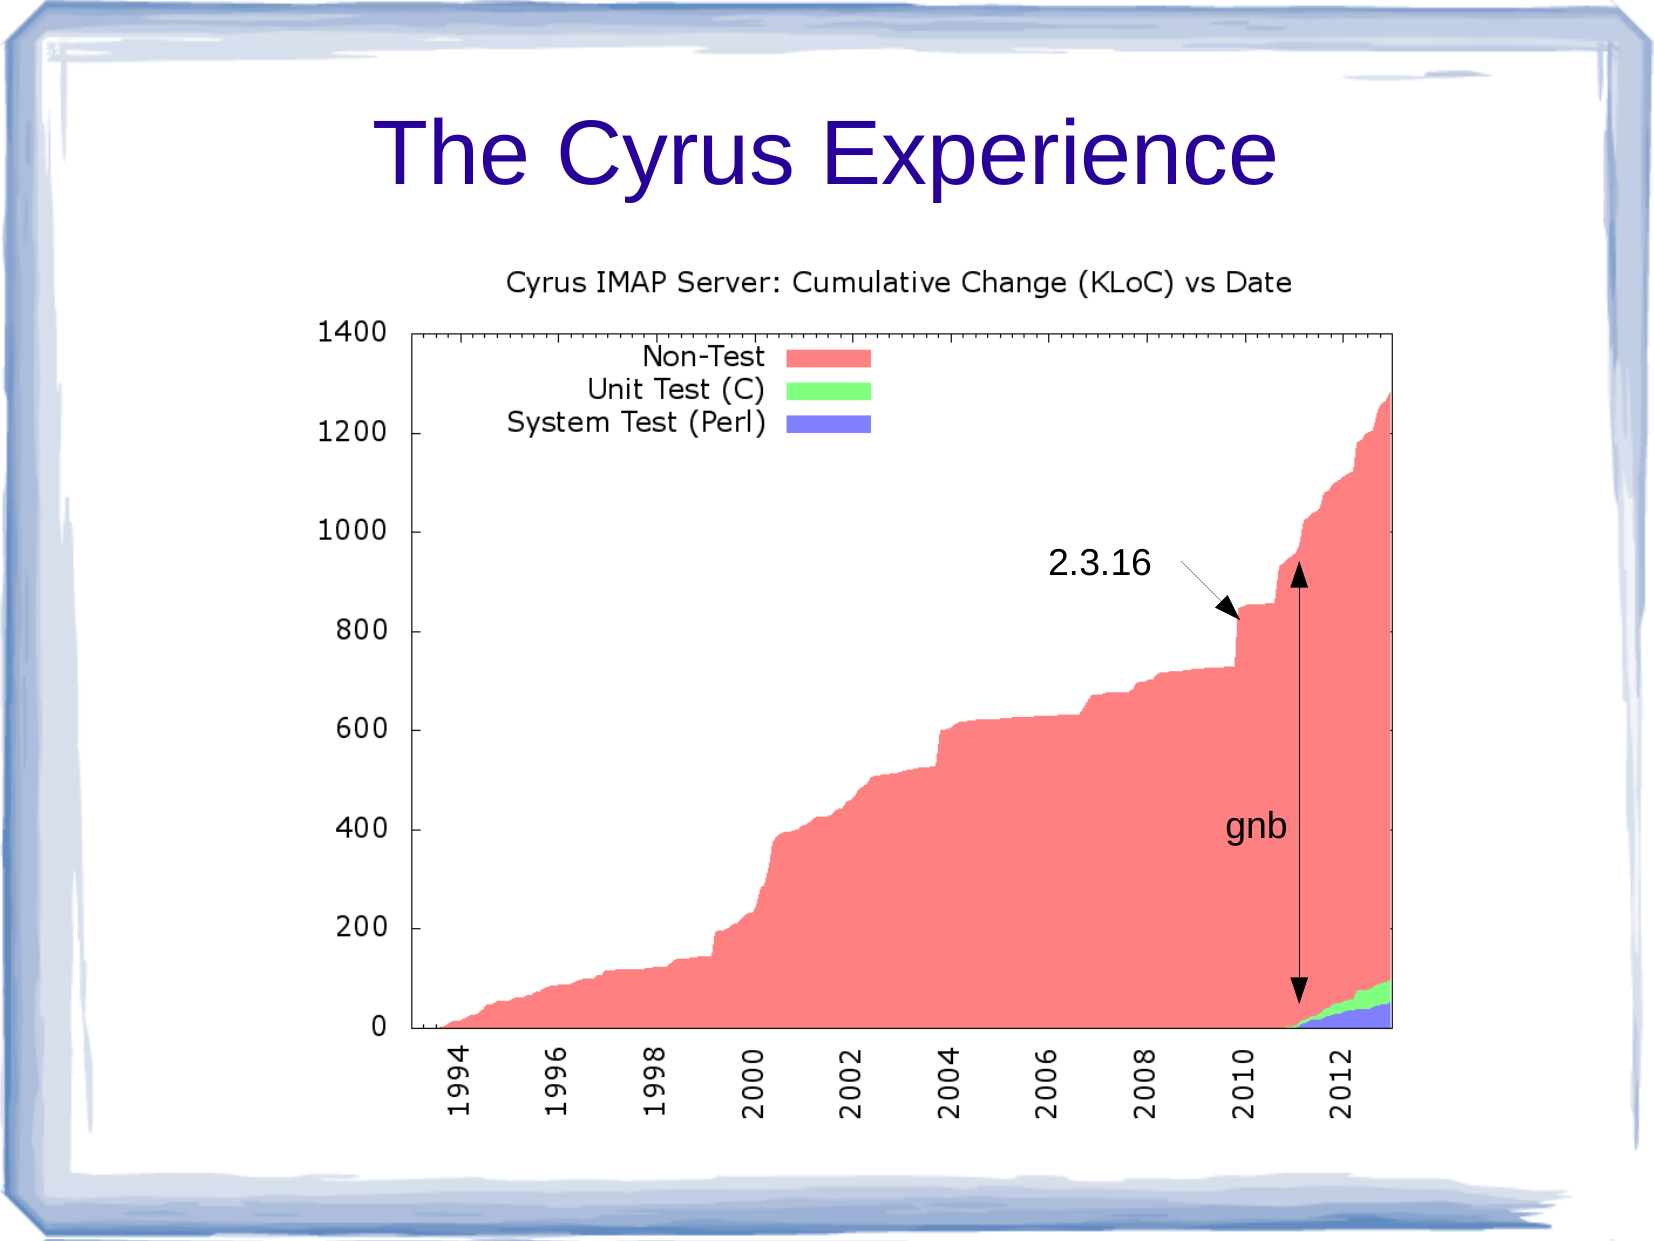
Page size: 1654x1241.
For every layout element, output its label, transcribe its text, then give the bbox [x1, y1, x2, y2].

picture [0, 0, 1654, 1241]
title The Cyrus Experience [82, 49, 1571, 257]
text_box gnb [1210, 797, 1299, 857]
text_box 2.3.16 [1033, 533, 1168, 591]
